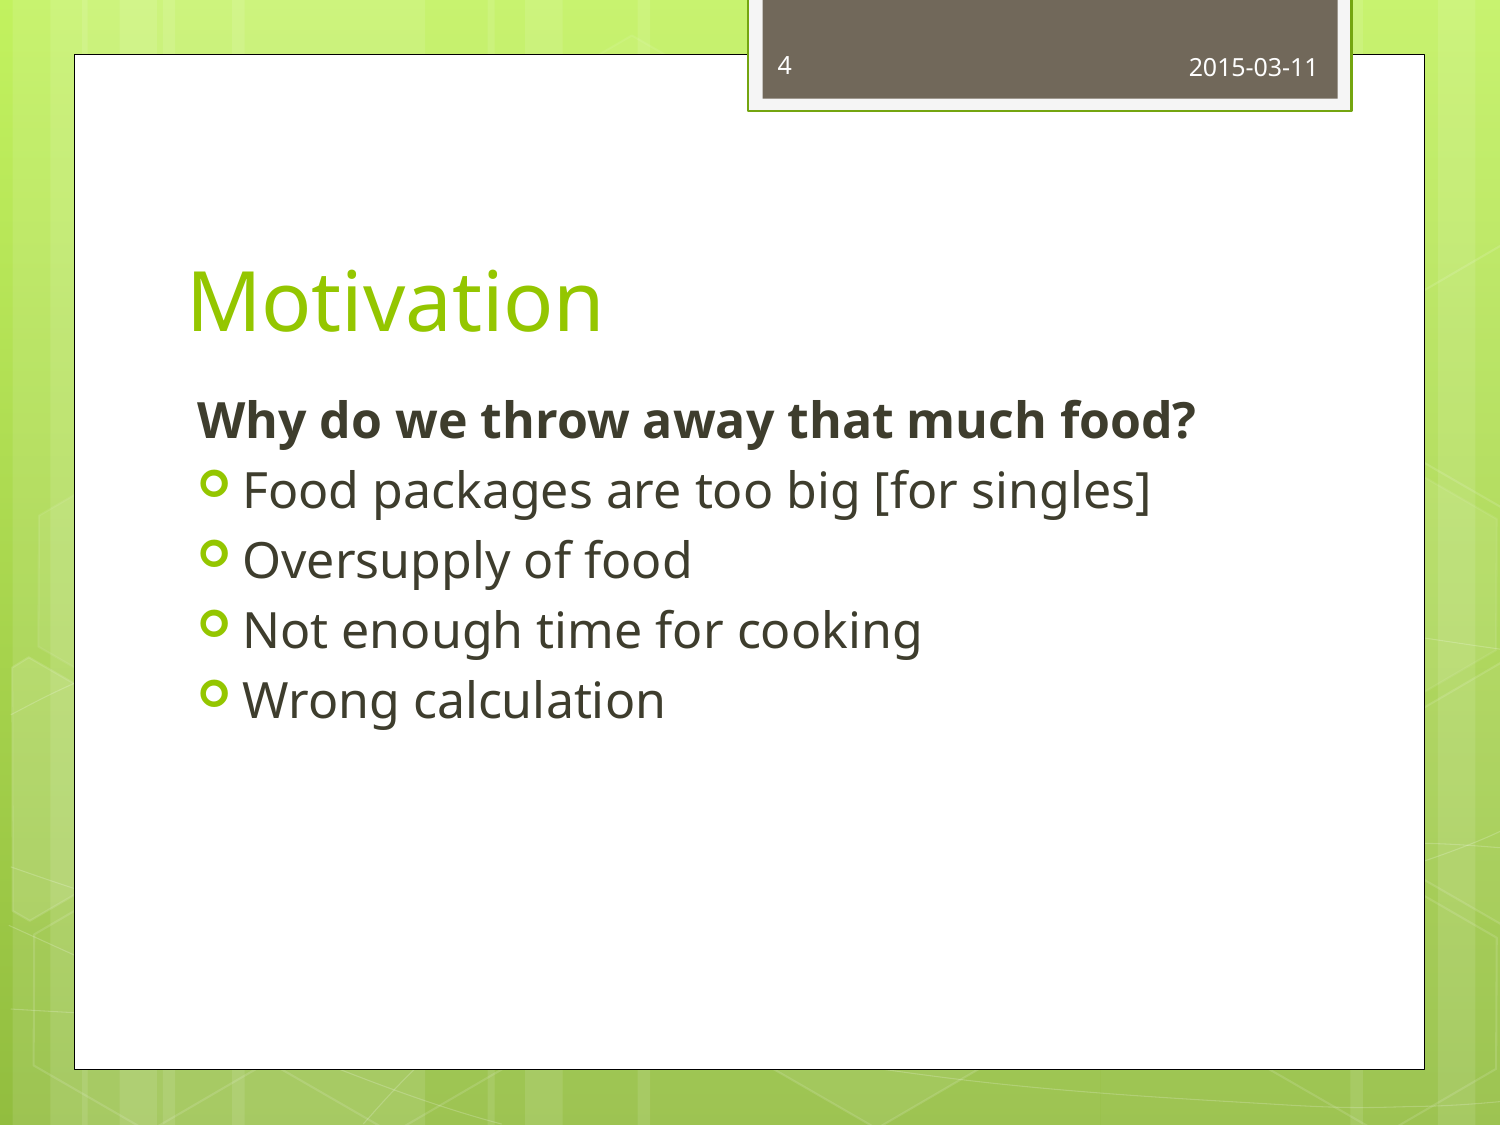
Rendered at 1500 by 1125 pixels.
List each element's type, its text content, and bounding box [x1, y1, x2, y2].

slide_number 2015-03-11 [983, 36, 1334, 97]
list Why do we throw away that much food? Food packages are too big [for singles] Oversupply of food Not enough time for cooking Wrong calculation [171, 381, 1283, 957]
slide_number <number> [762, 36, 982, 97]
title Motivation [171, 168, 1324, 357]
